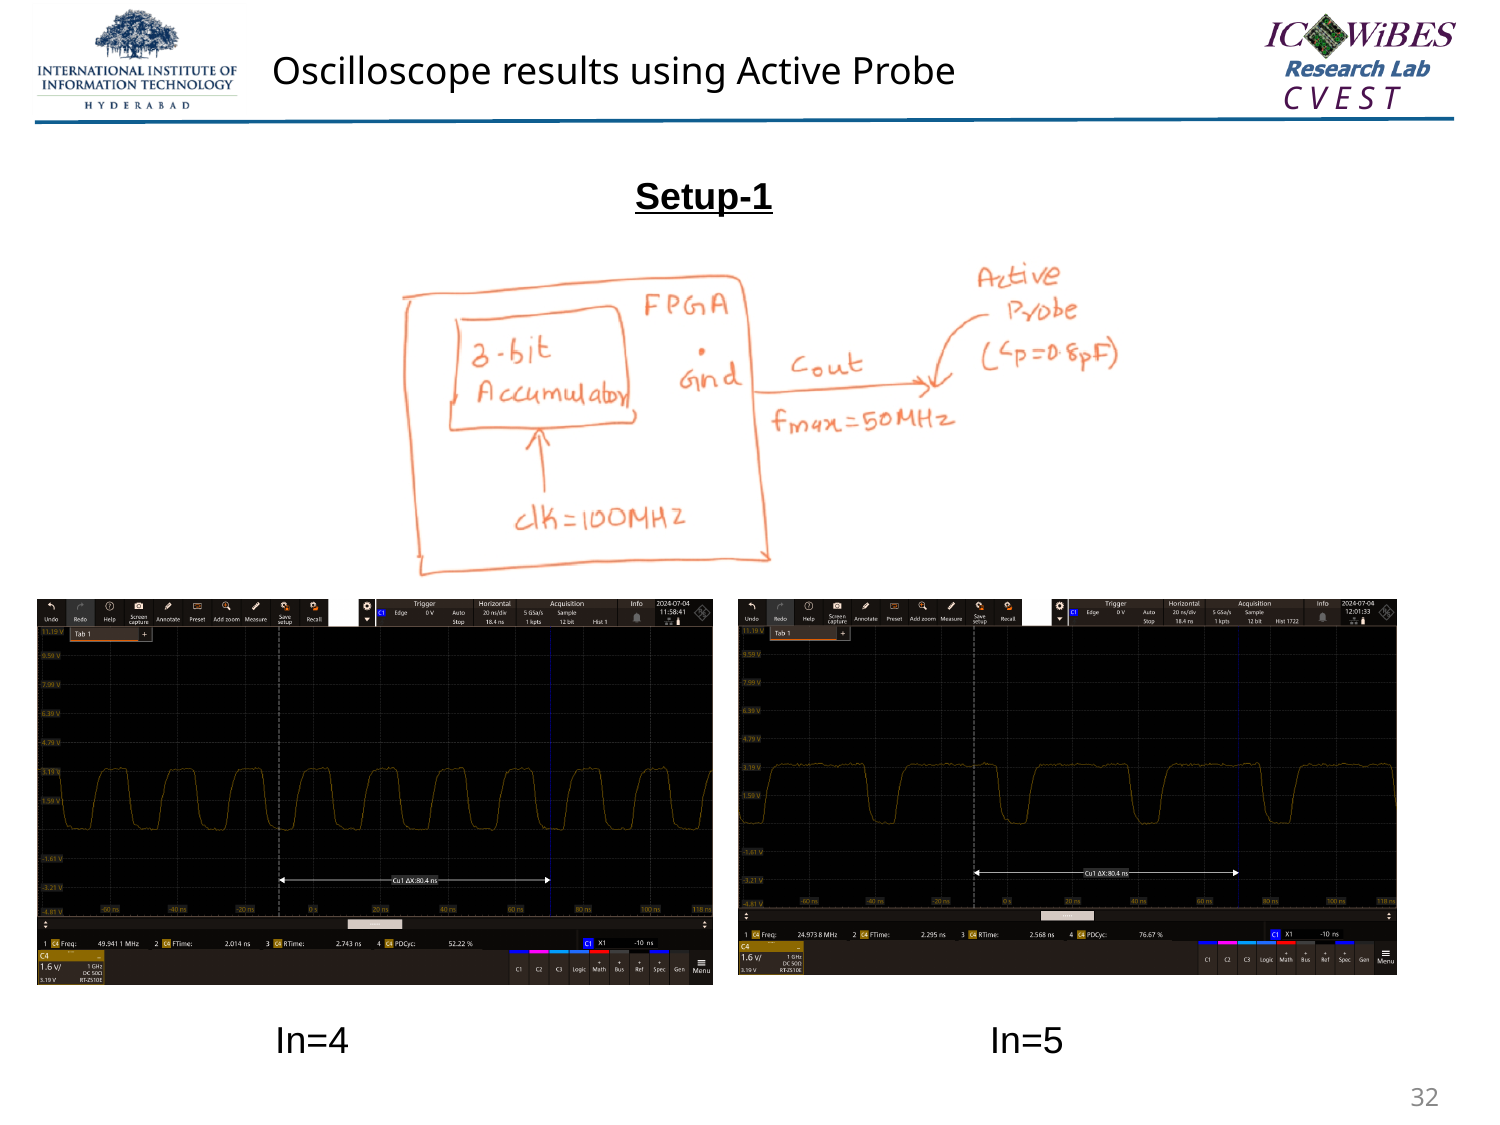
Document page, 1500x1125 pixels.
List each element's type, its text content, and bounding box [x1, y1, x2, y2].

slide_number <number> [1329, 1074, 1455, 1123]
picture [37, 599, 713, 985]
title Oscilloscope results using Active Probe [256, 26, 1201, 113]
picture [375, 224, 1126, 593]
picture [738, 599, 1397, 976]
picture [1261, 12, 1458, 82]
text_box In=5 [975, 1012, 1079, 1070]
picture [31, 2, 247, 115]
text_box Setup-1 [620, 168, 788, 225]
text_box In=4 [260, 1012, 365, 1070]
